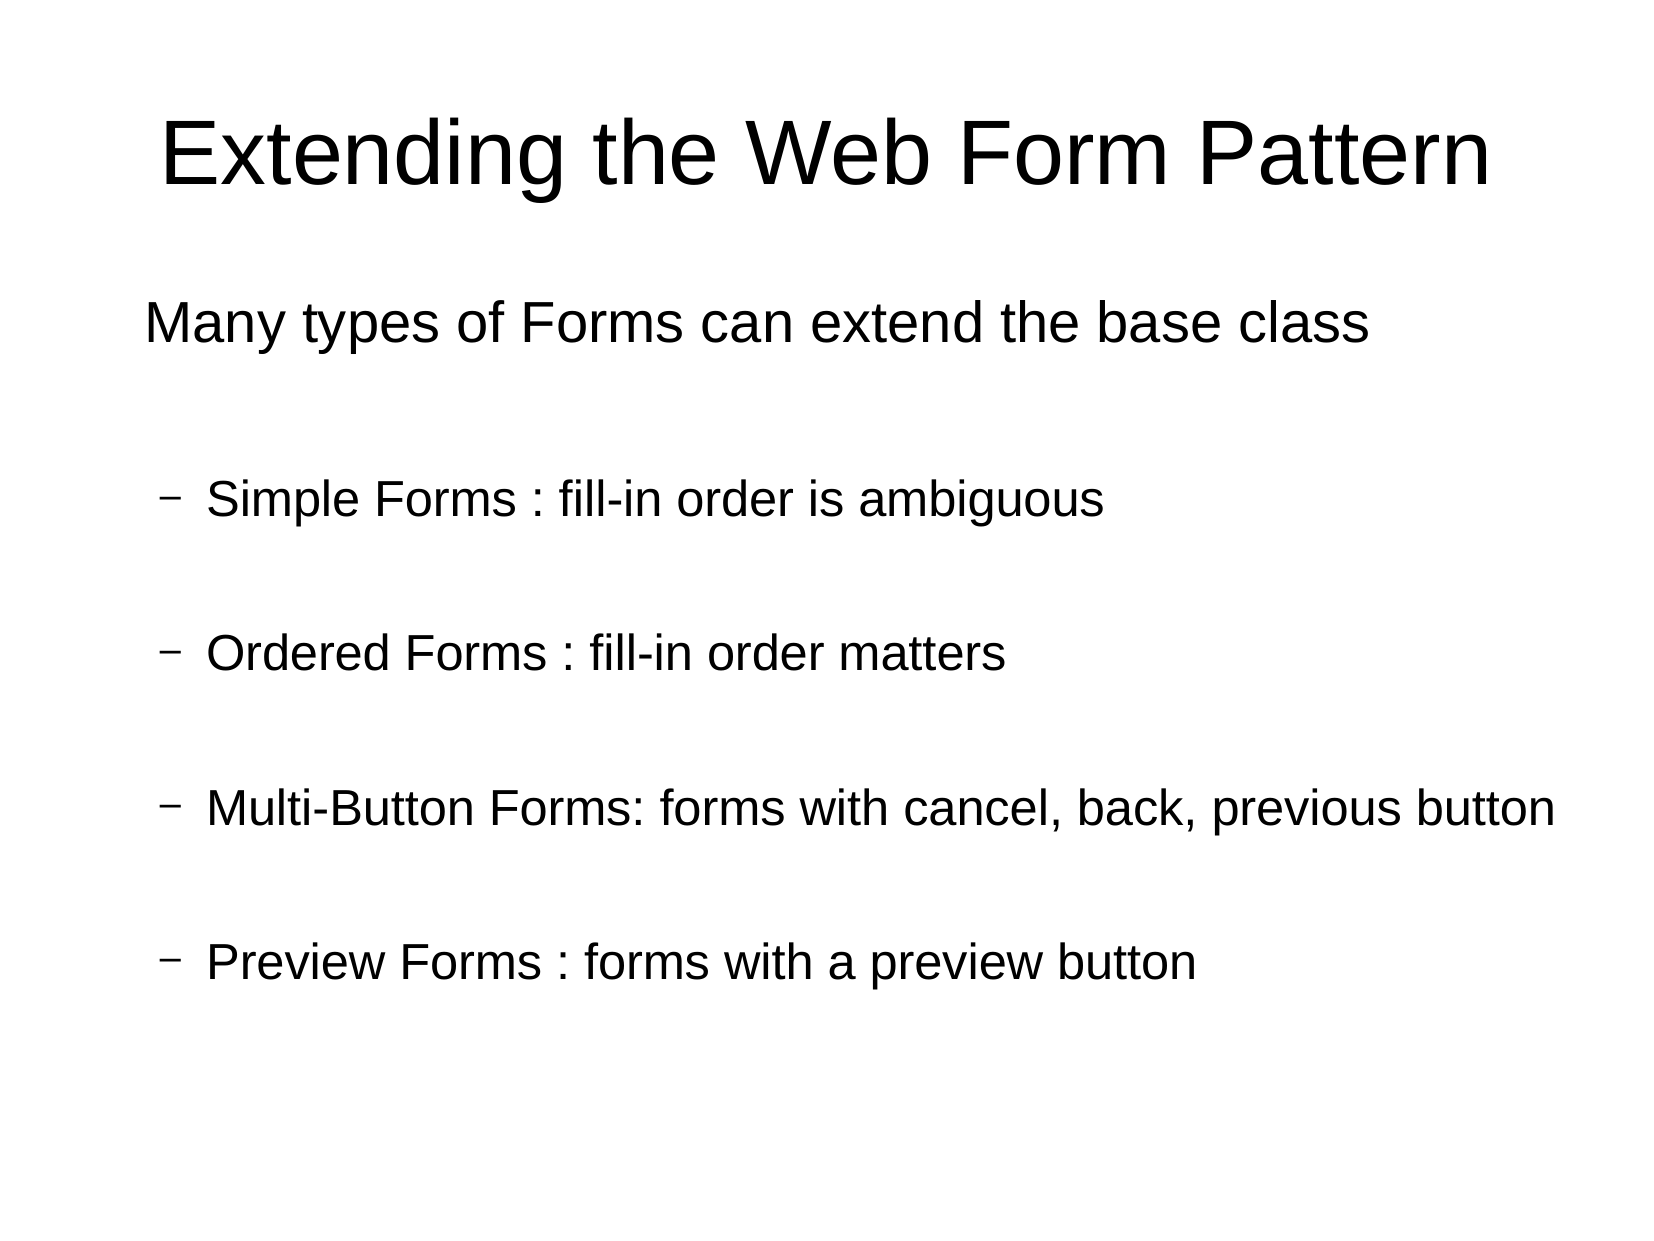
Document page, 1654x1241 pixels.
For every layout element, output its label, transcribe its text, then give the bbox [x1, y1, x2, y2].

title Extending the Web Form Pattern [82, 49, 1571, 257]
list Many types of Forms can extend the base class Simple Forms : fill-in order is ambiguous Ordered Forms : fill-in order matters Multi-Button Forms: forms with cancel, back, previous button Preview Forms : forms with a preview button [82, 290, 1571, 1010]
